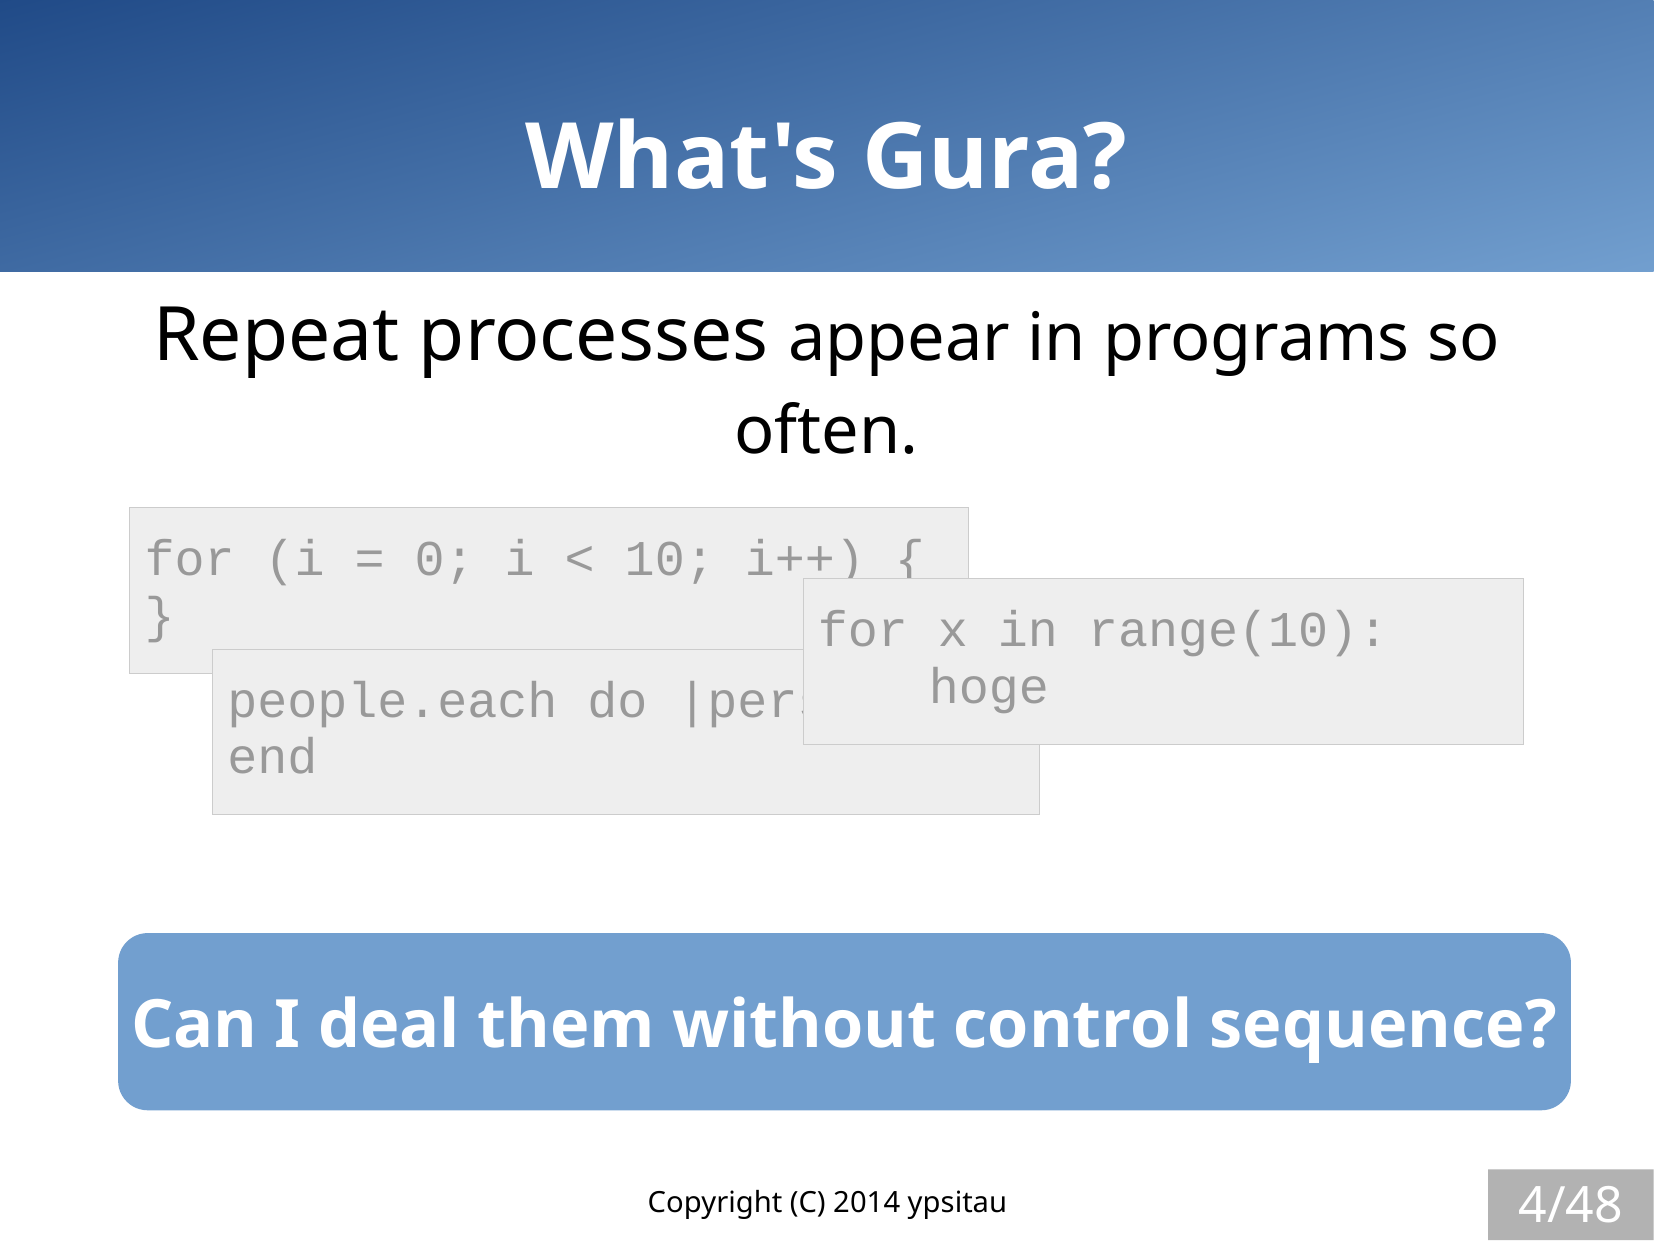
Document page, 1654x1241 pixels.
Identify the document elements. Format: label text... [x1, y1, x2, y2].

text_box people.each do |person| end [212, 649, 1040, 815]
title What's Gura? [82, 49, 1571, 257]
text_box for (i = 0; i < 10; i++) { } [129, 507, 969, 674]
text_box Can I deal them without control sequence? [118, 933, 1571, 1111]
text_box for x in range(10): hoge [803, 578, 1524, 745]
text_box Repeat processes appear in programs so often. [82, 319, 1571, 434]
